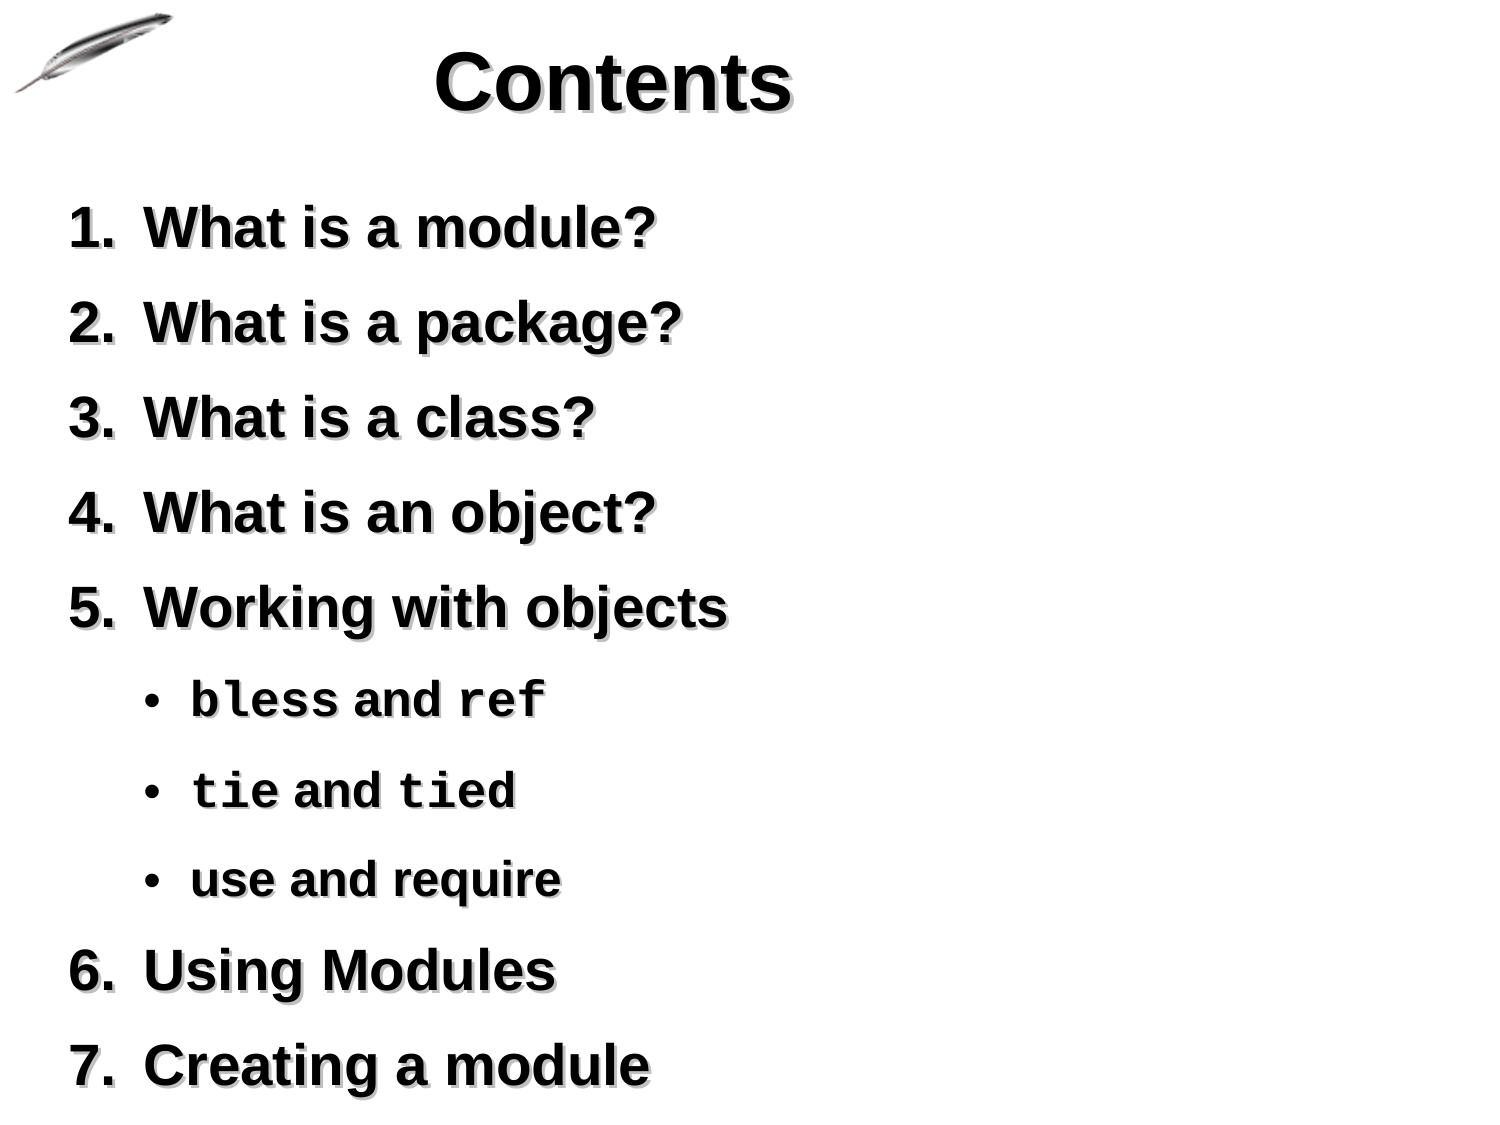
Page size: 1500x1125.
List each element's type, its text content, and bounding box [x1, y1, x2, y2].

title Contents [419, 11, 1459, 161]
list What is a module? What is a package? What is a class? What is an object? Working with objects bless and ref tie and tied use and require Using Modules Creating a module [53, 190, 1447, 1109]
picture [11, 11, 179, 95]
